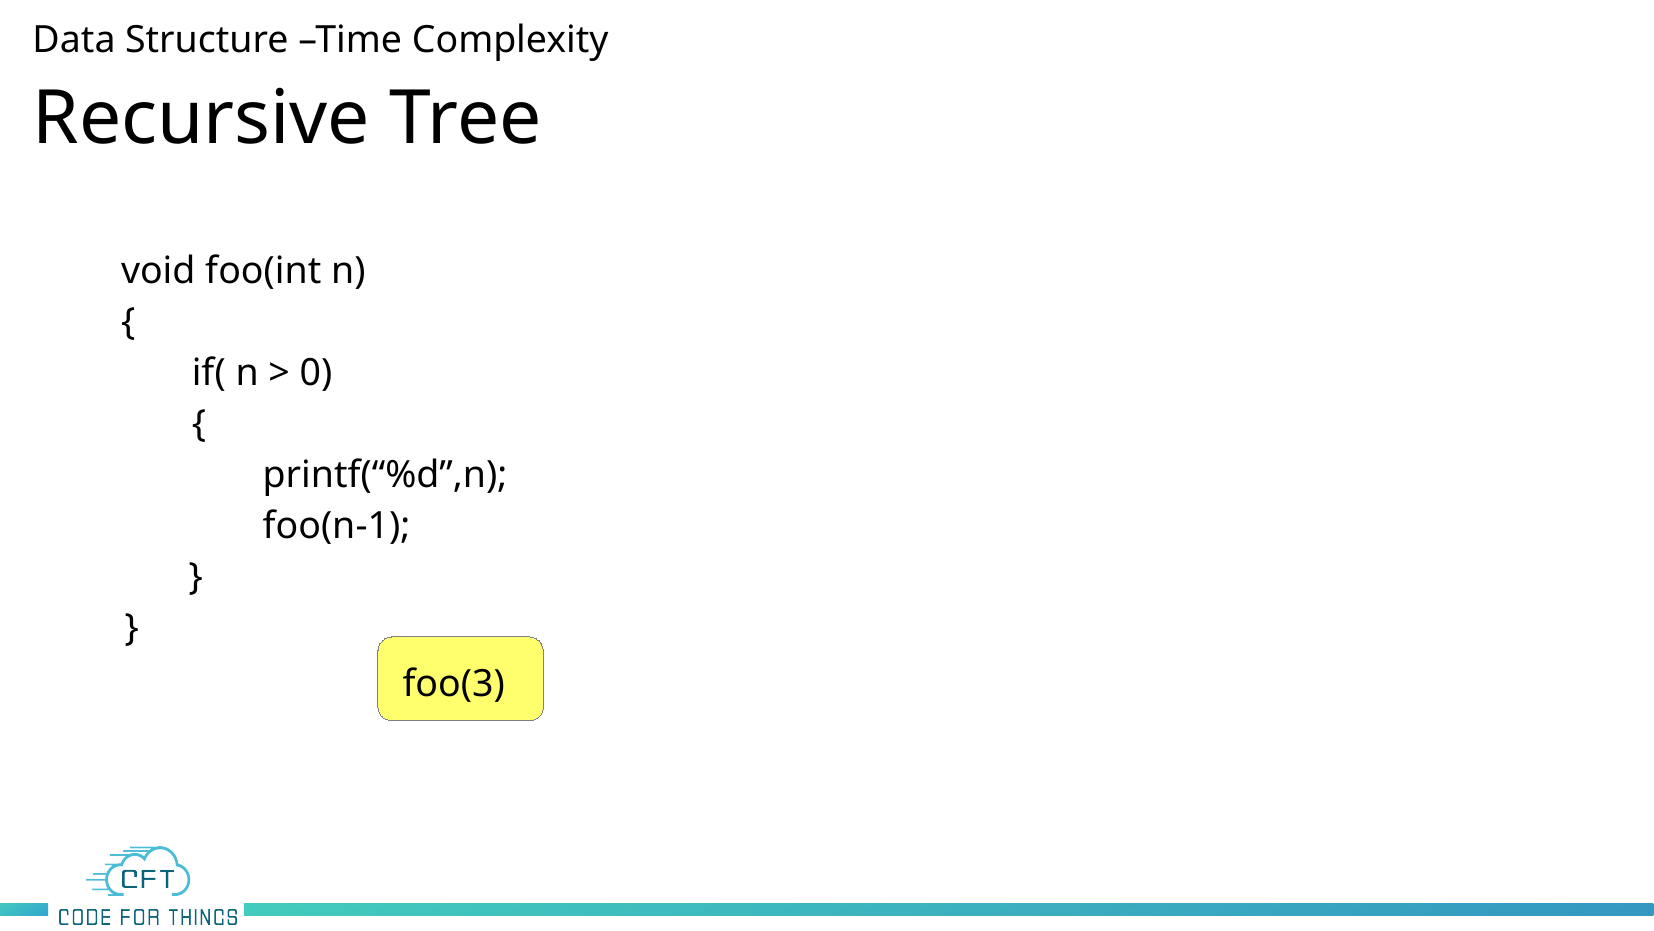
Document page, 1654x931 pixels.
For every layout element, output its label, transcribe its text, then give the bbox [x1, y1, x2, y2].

title Data Structure –Time Complexity Recursive Tree [32, 12, 1184, 166]
text_box [378, 636, 543, 648]
text_box foo(3) [377, 648, 567, 708]
text_box [378, 708, 544, 721]
picture [59, 846, 237, 925]
text_box void foo(int n) { if( n > 0) { printf(“%d”,n); foo(n-1); } } [70, 236, 603, 600]
